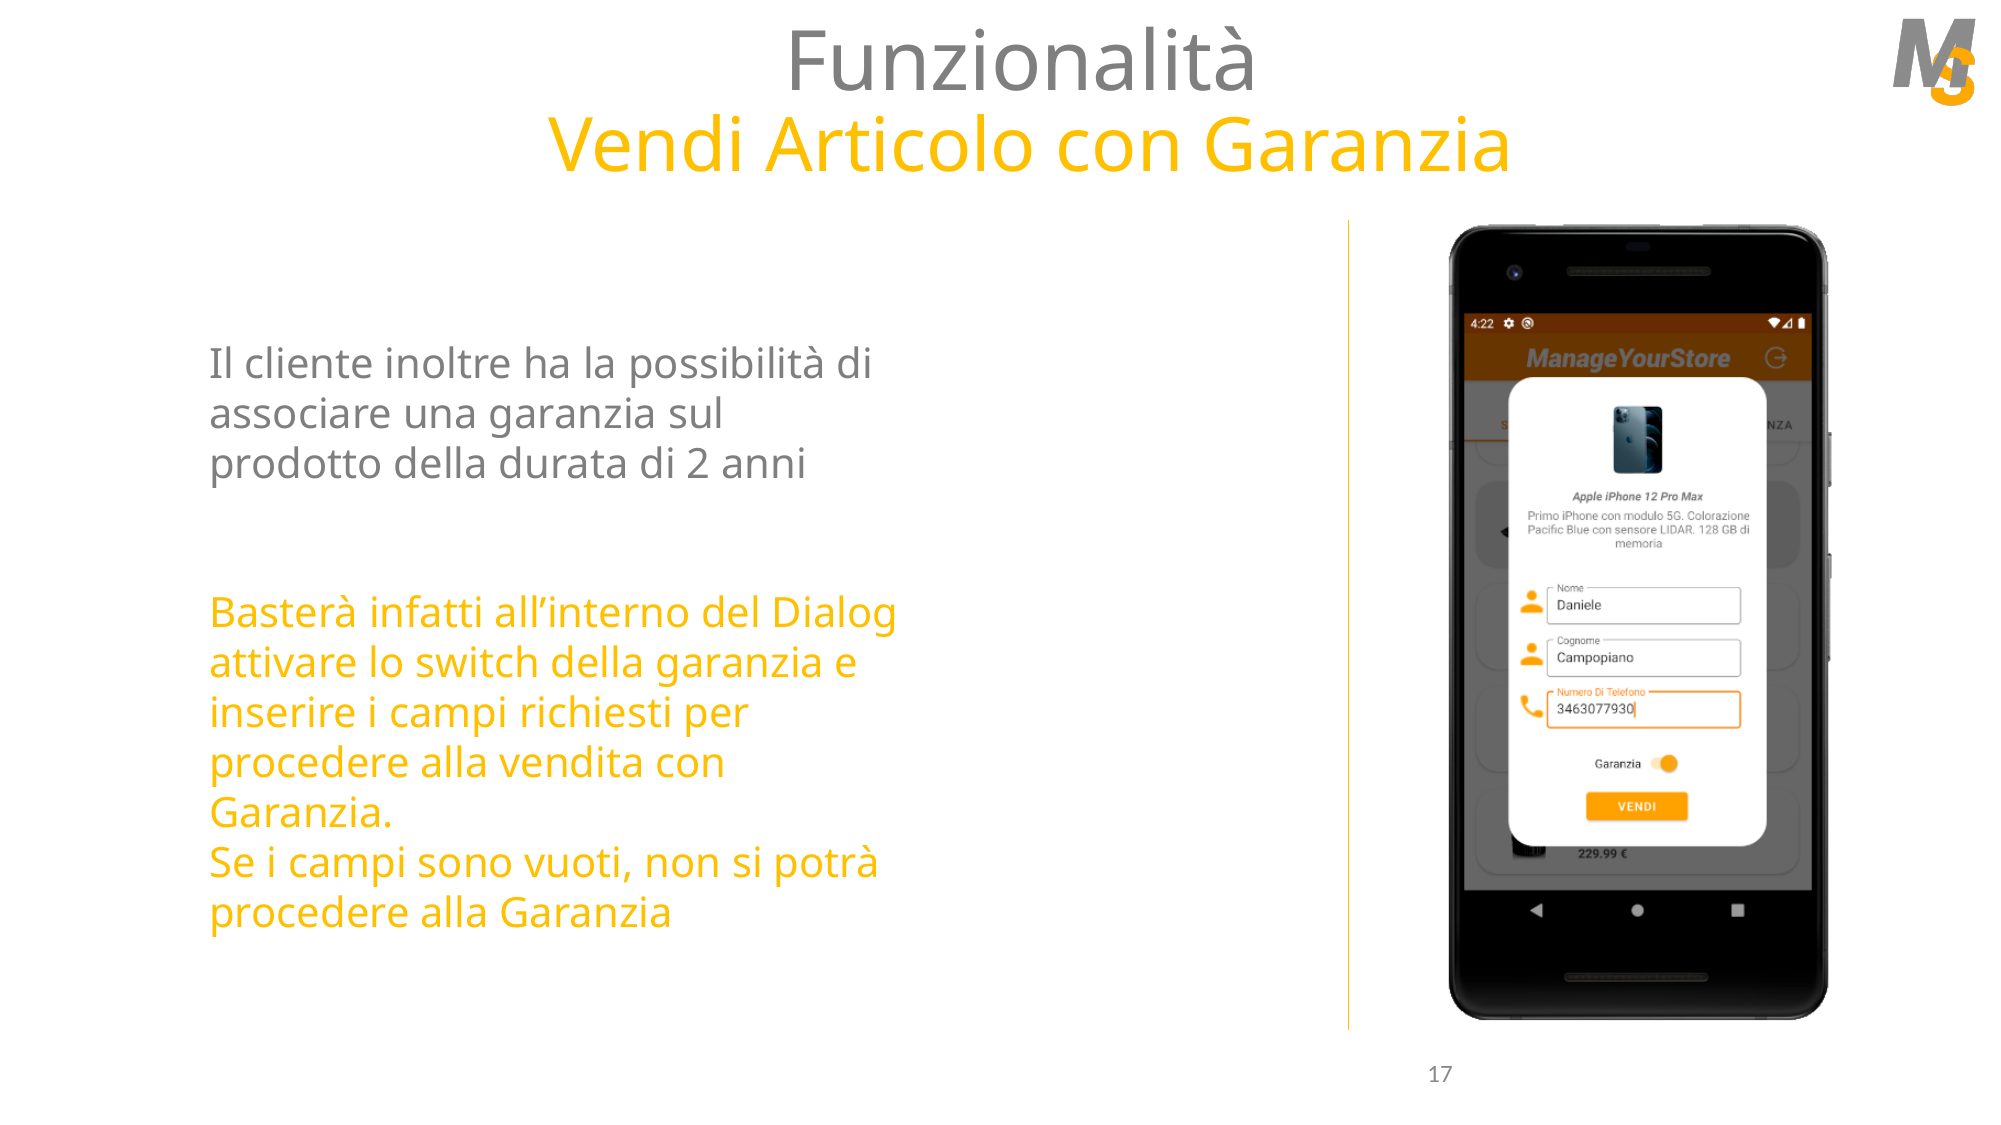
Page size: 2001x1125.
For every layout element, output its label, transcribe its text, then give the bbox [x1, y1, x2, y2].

picture [1439, 220, 1836, 1030]
text_box Funzionalità [759, 0, 1285, 88]
picture [1876, 0, 1993, 117]
text_box Il cliente inoltre ha la possibilità di associare una garanzia sul prodotto della durata di 2 anni [194, 329, 923, 496]
text_box Basterà infatti all’interno del Dialog attivare lo switch della garanzia e inserire i campi richiesti per procedere alla vendita con Garanzia. Se i campi sono vuoti, non si potrà procedere alla Garanzia [194, 578, 923, 897]
text_box Vendi Articolo con Garanzia [533, 88, 1572, 195]
text_box [1412, 1042, 1863, 1103]
